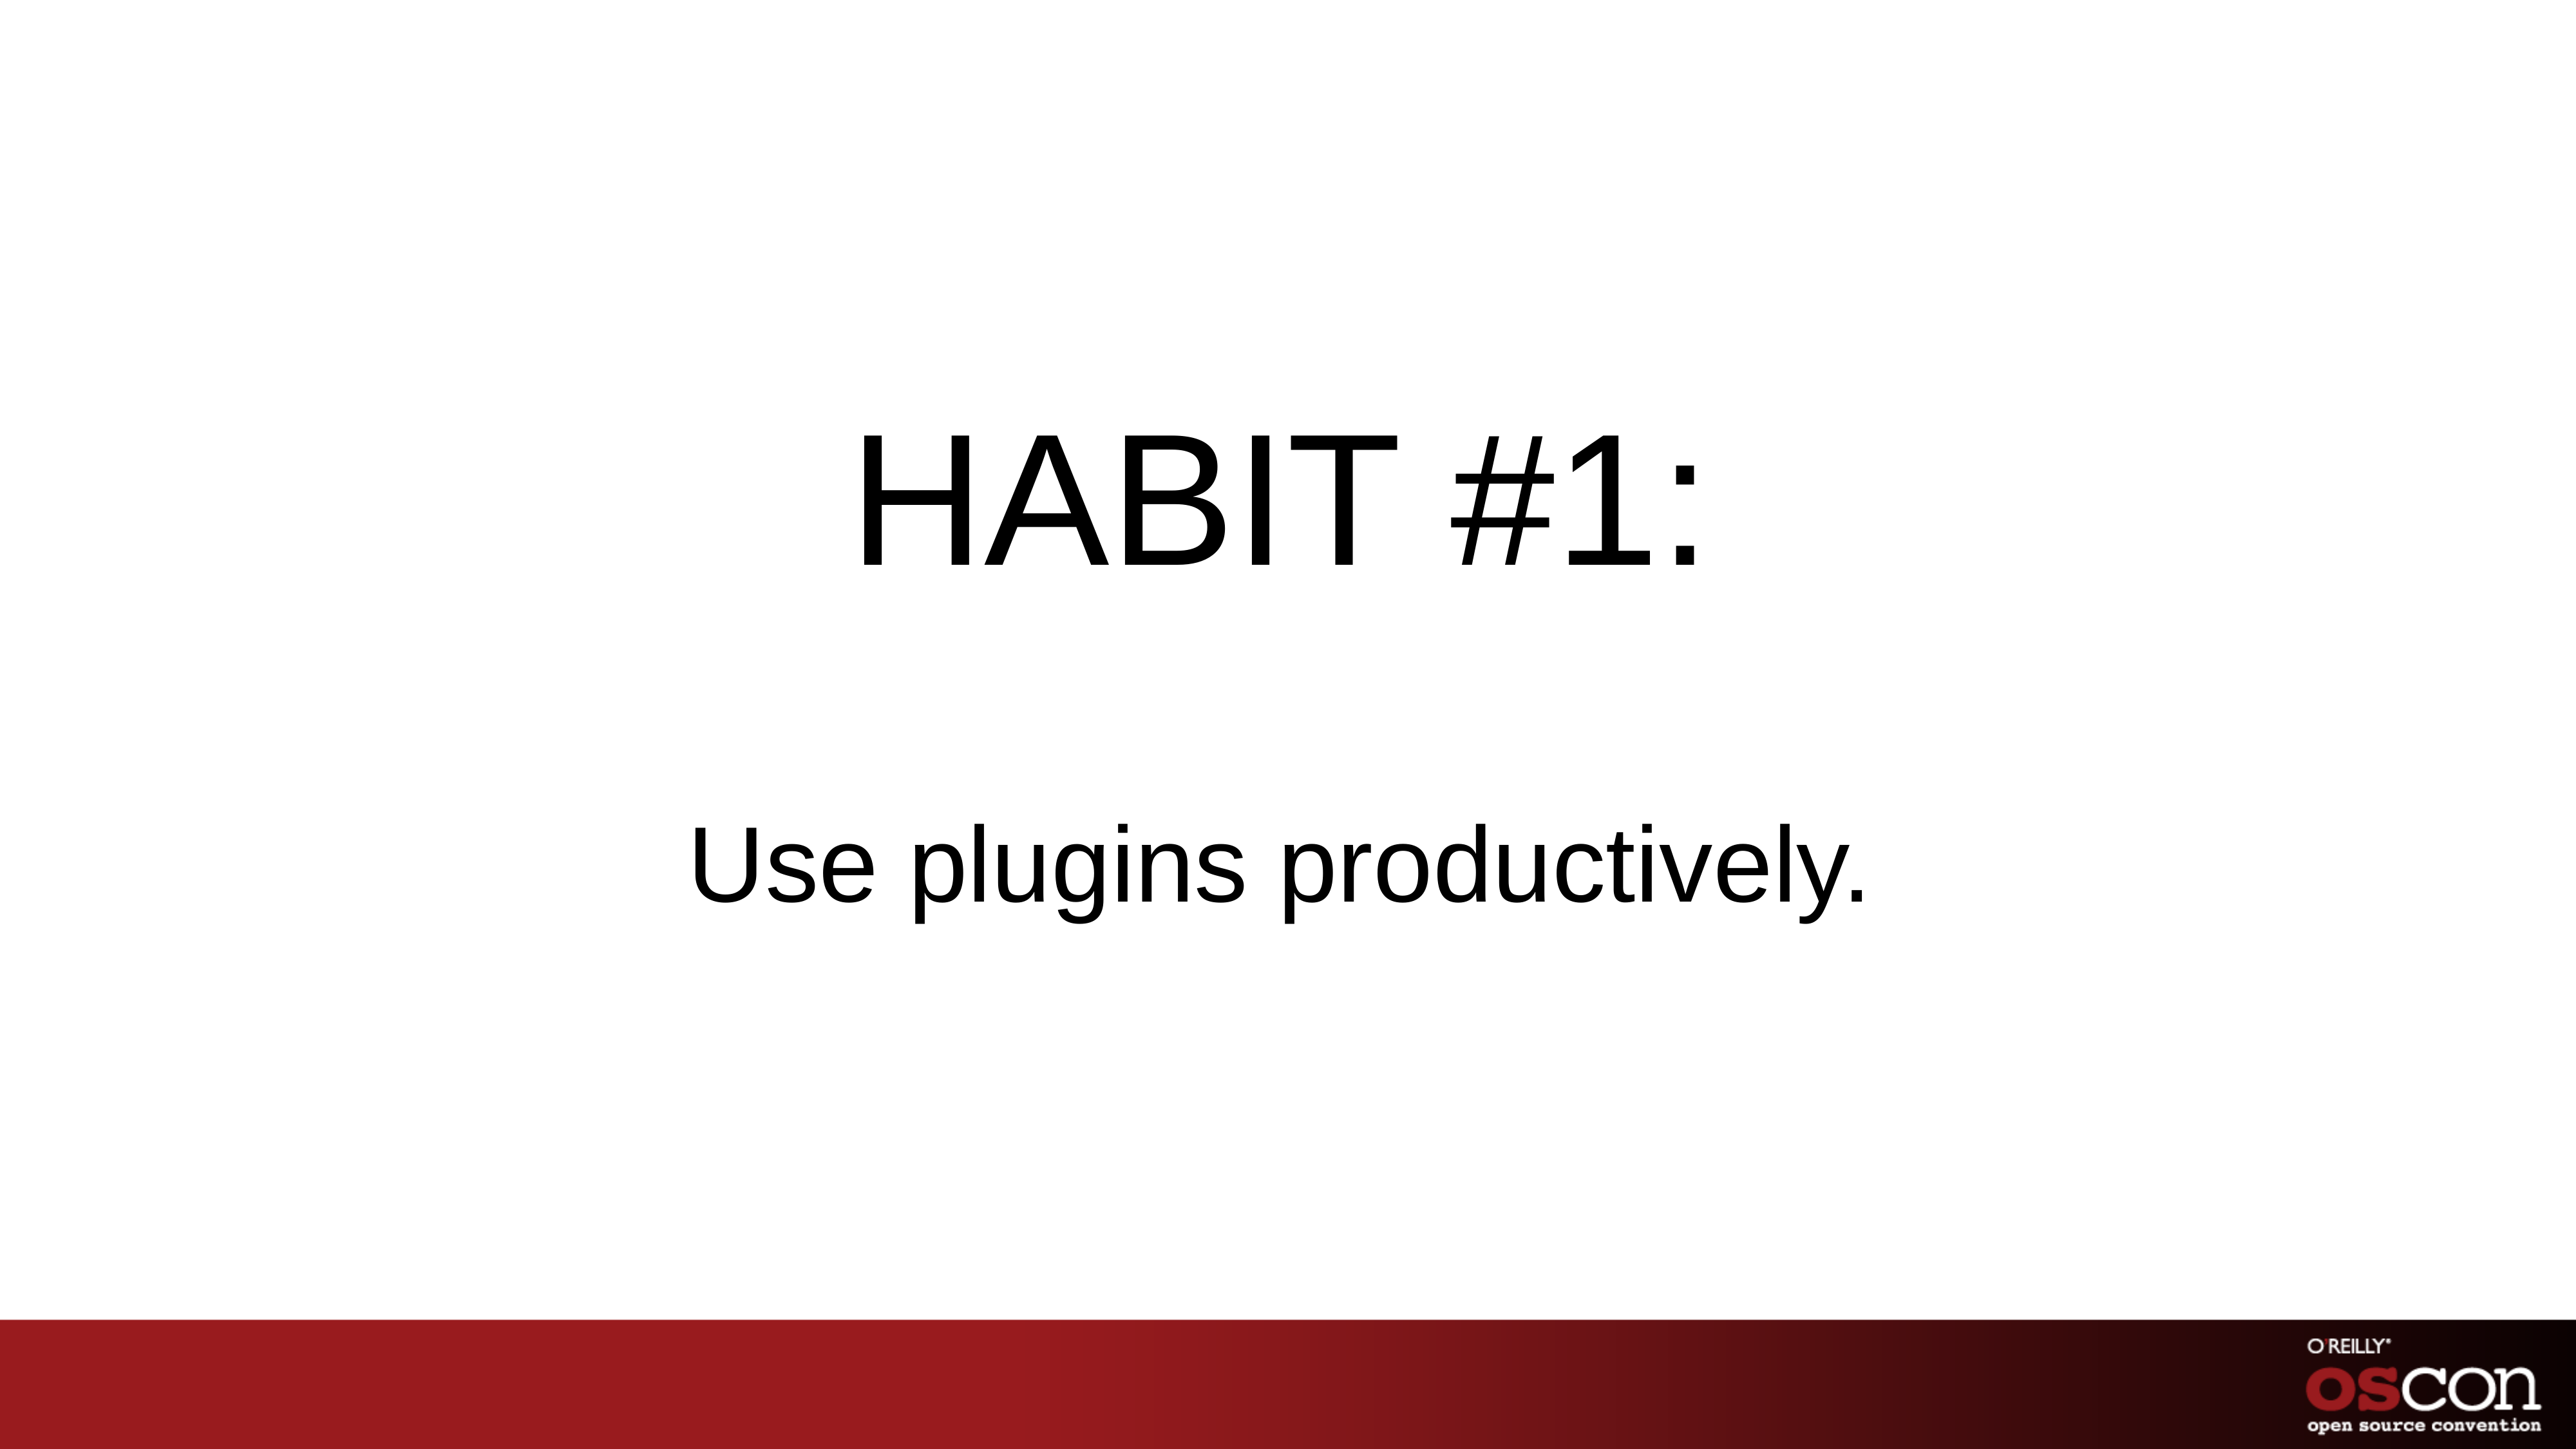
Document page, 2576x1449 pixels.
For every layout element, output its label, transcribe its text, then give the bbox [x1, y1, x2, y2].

picture [0, 0, 2576, 1449]
subtitle HABIT #1: Use plugins productively. [48, 17, 2514, 1449]
